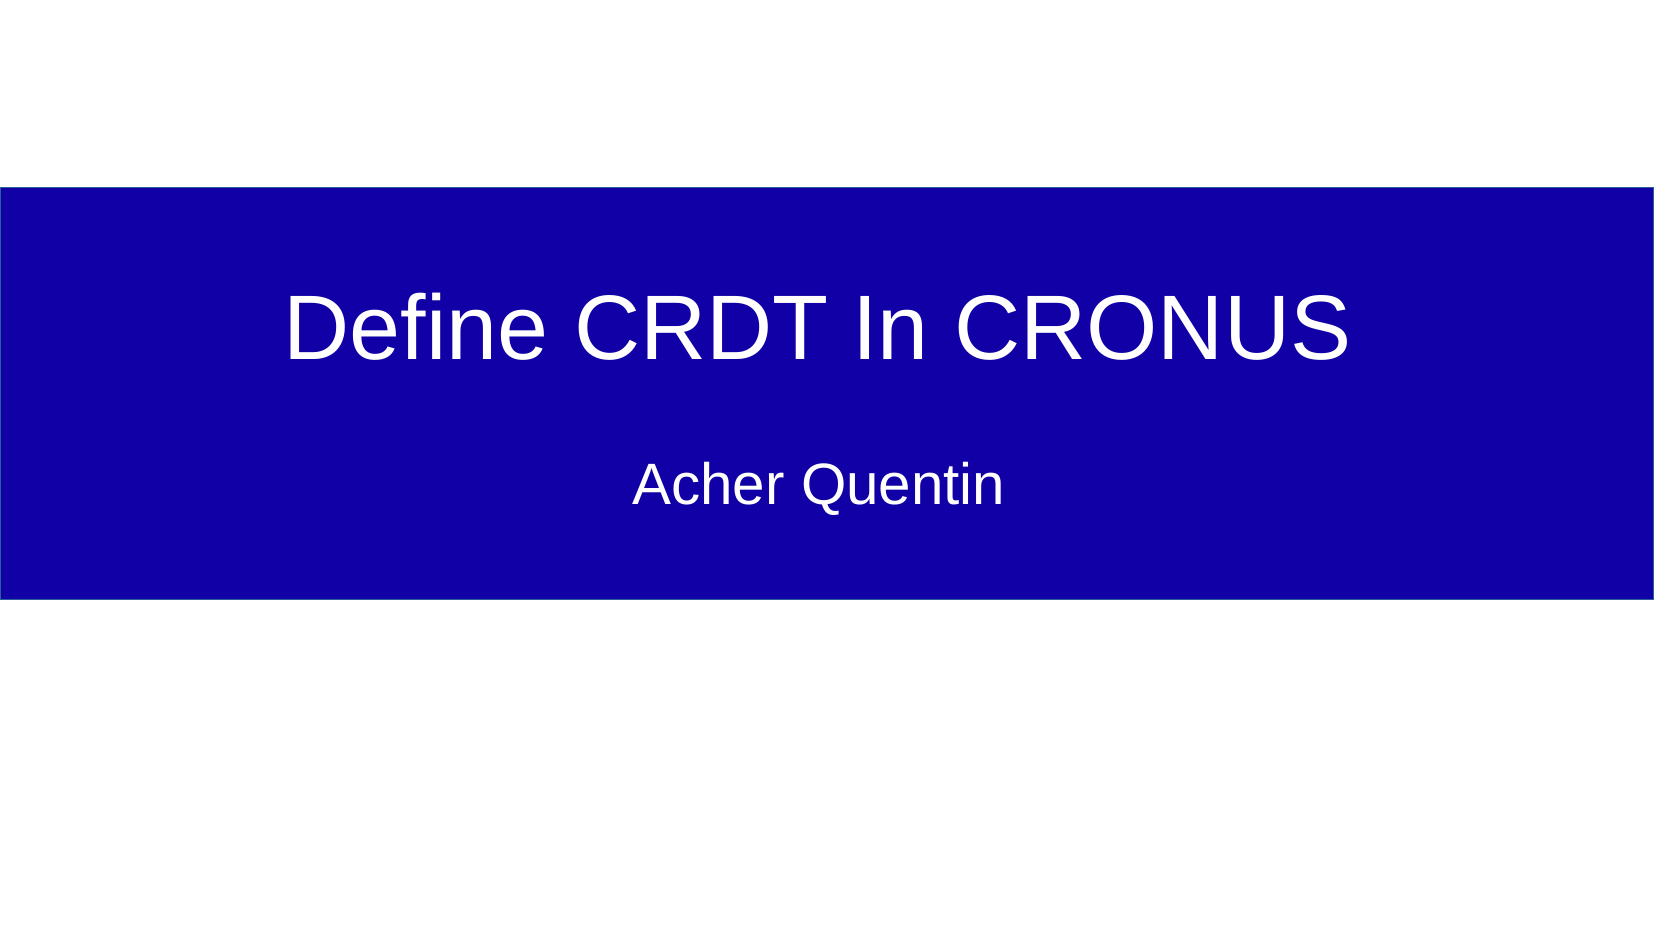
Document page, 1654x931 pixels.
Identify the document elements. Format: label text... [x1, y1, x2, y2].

title Define CRDT In CRONUS [86, 225, 1576, 431]
title Acher Quentin [75, 407, 1564, 563]
text_box [0, 187, 1654, 600]
